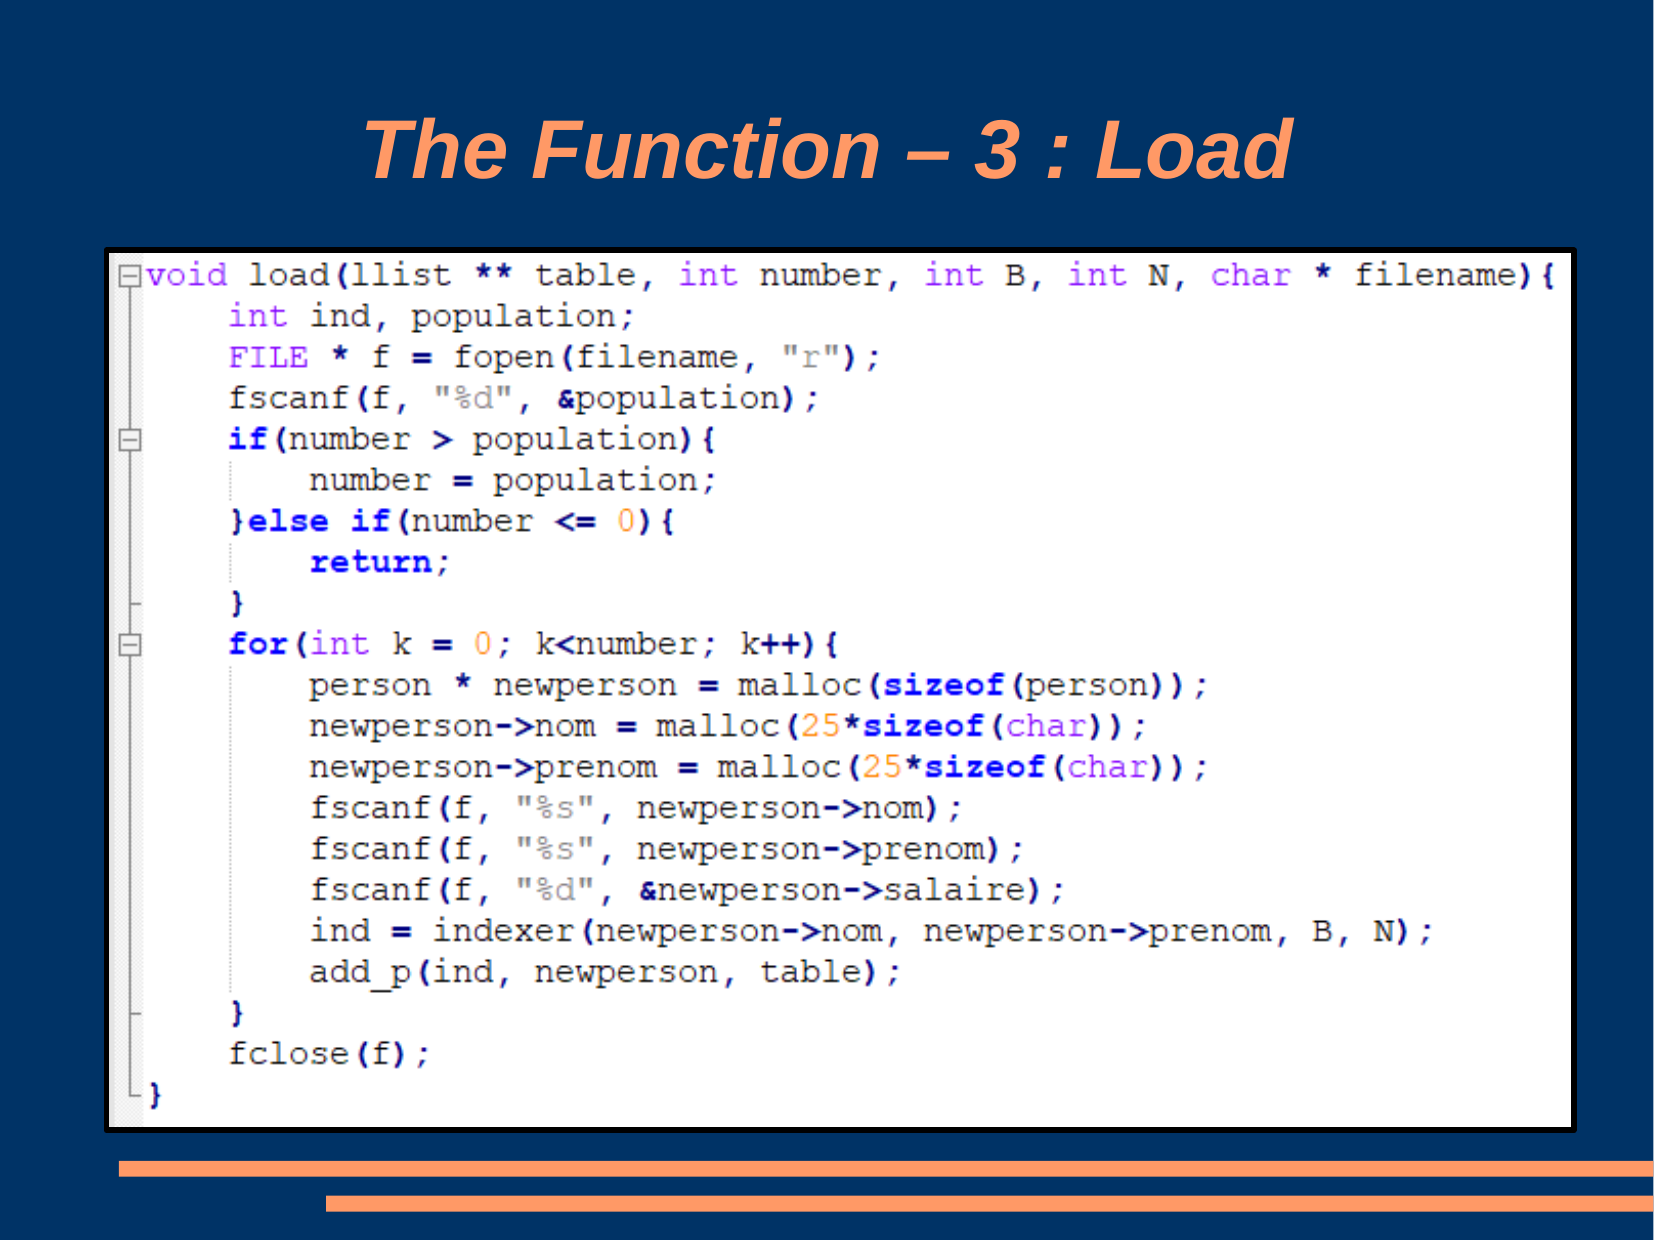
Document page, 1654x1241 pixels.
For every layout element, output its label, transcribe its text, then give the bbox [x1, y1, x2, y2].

title The Function – 3 : Load [121, 46, 1534, 247]
picture [109, 253, 1571, 1128]
